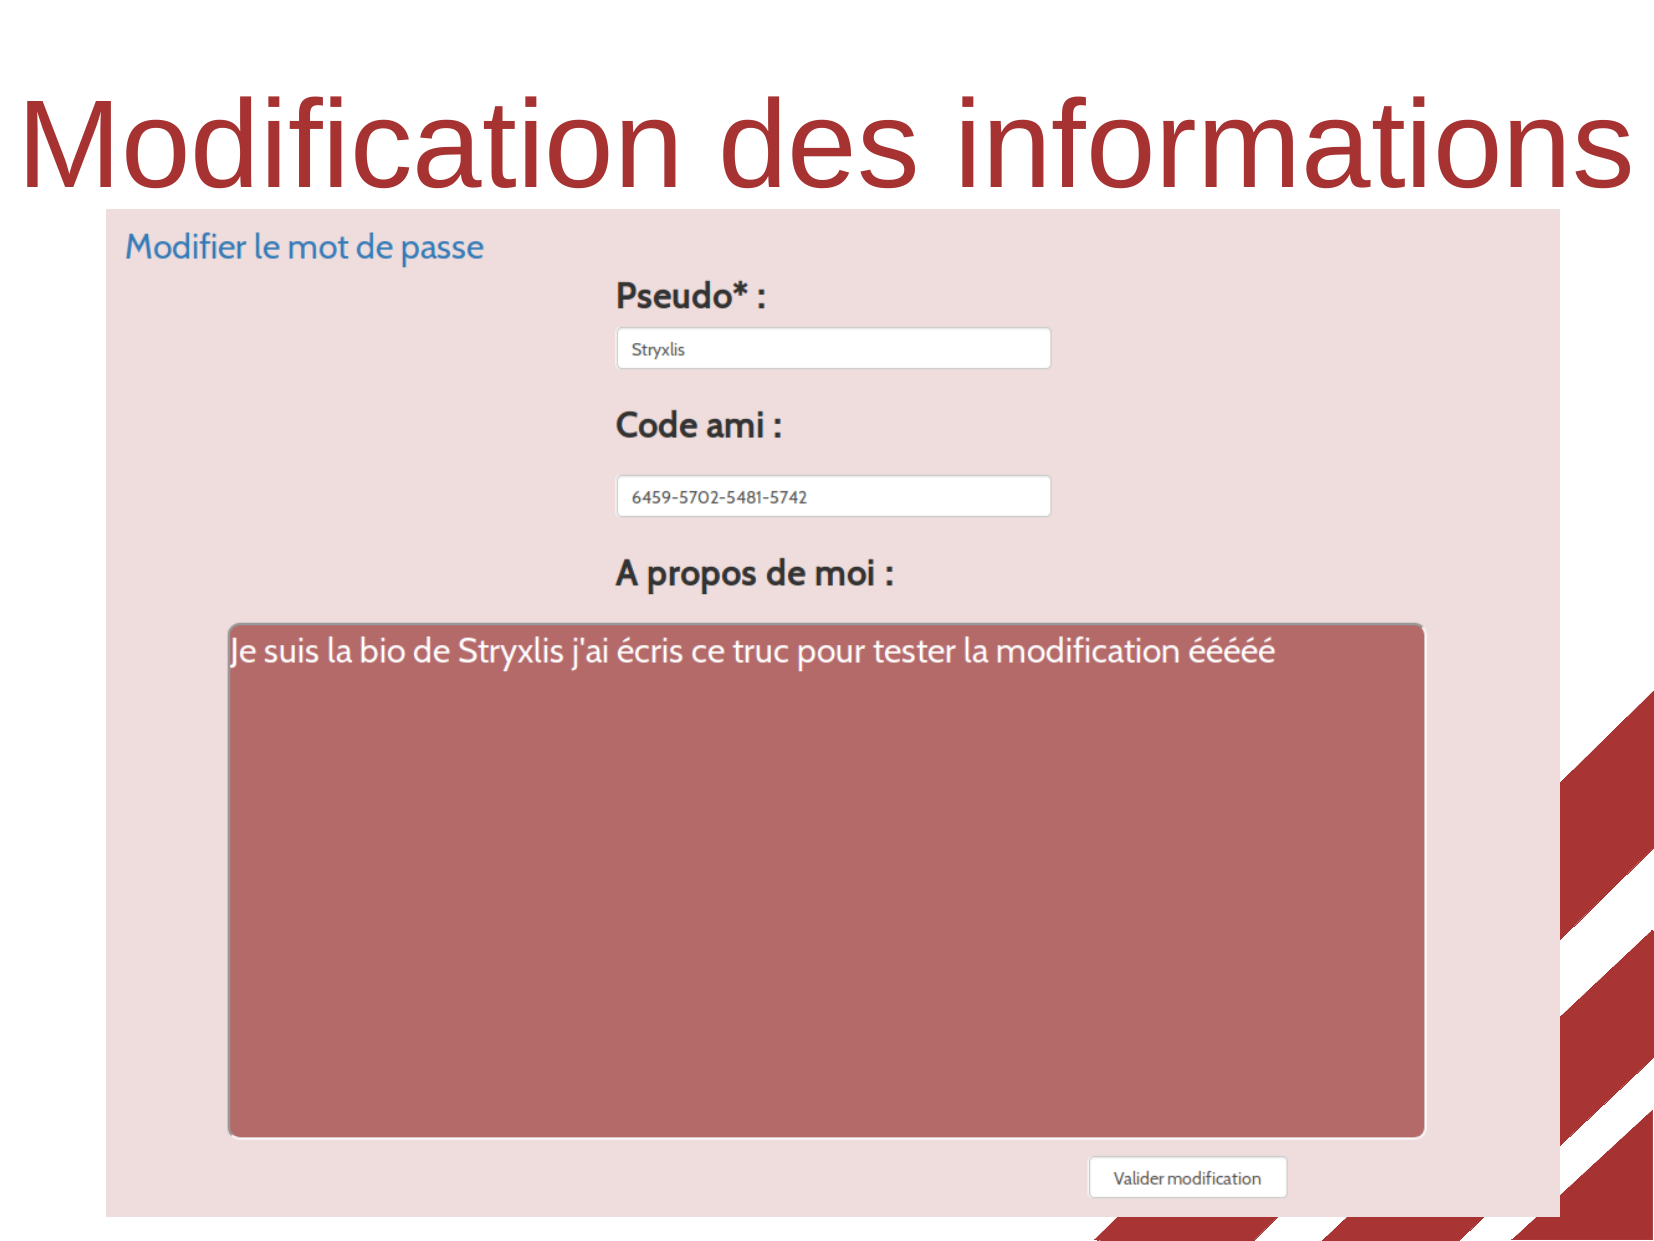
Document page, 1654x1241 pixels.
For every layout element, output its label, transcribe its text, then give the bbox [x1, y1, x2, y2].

text_box [1511, 1110, 1653, 1240]
text_box [1321, 1217, 1484, 1241]
text_box [1560, 690, 1654, 940]
picture [106, 209, 1560, 1217]
title Modification des informations [0, 3, 1654, 284]
text_box [1094, 1217, 1278, 1241]
text_box [1560, 930, 1654, 1146]
